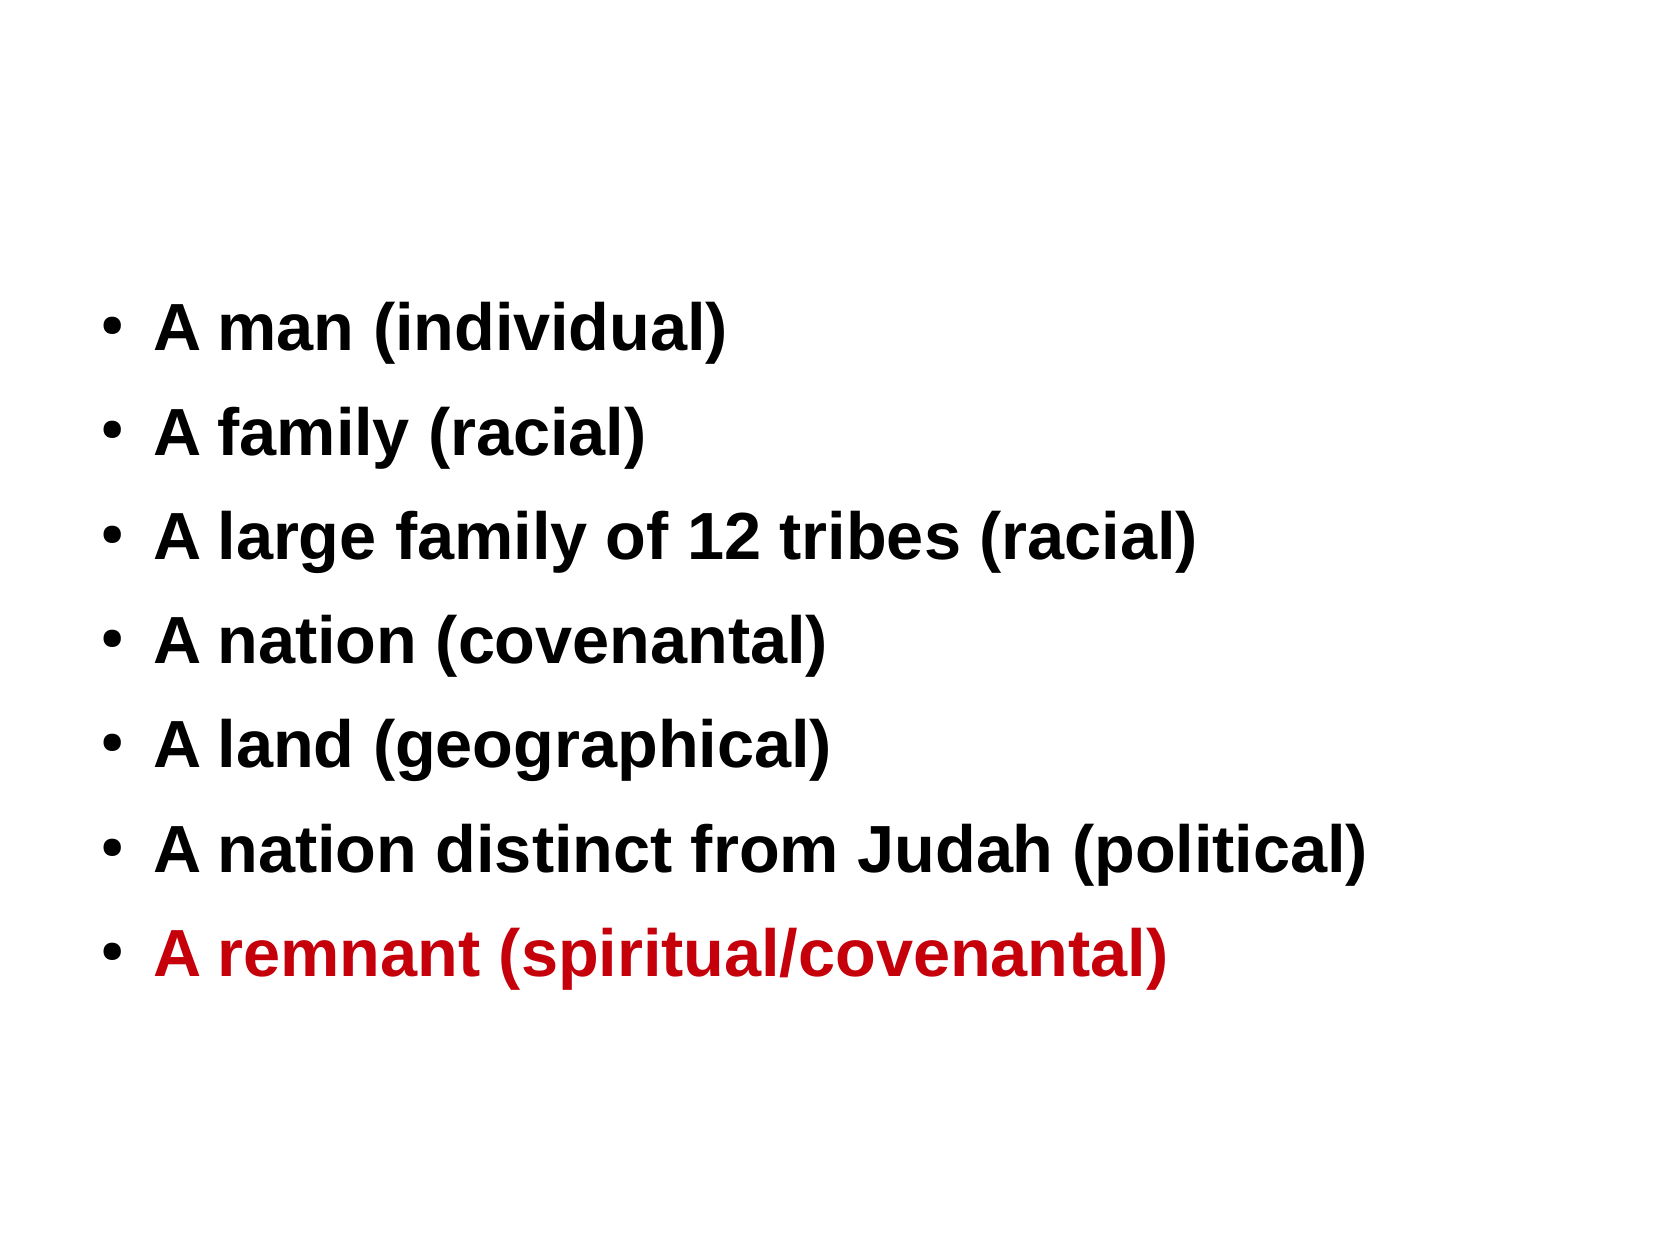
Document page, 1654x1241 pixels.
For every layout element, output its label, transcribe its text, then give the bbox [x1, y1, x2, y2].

list A man (individual) A family (racial) A large family of 12 tribes (racial) A nation (covenantal) A land (geographical) A nation distinct from Judah (political) A remnant (spiritual/covenantal) [82, 290, 1571, 1109]
